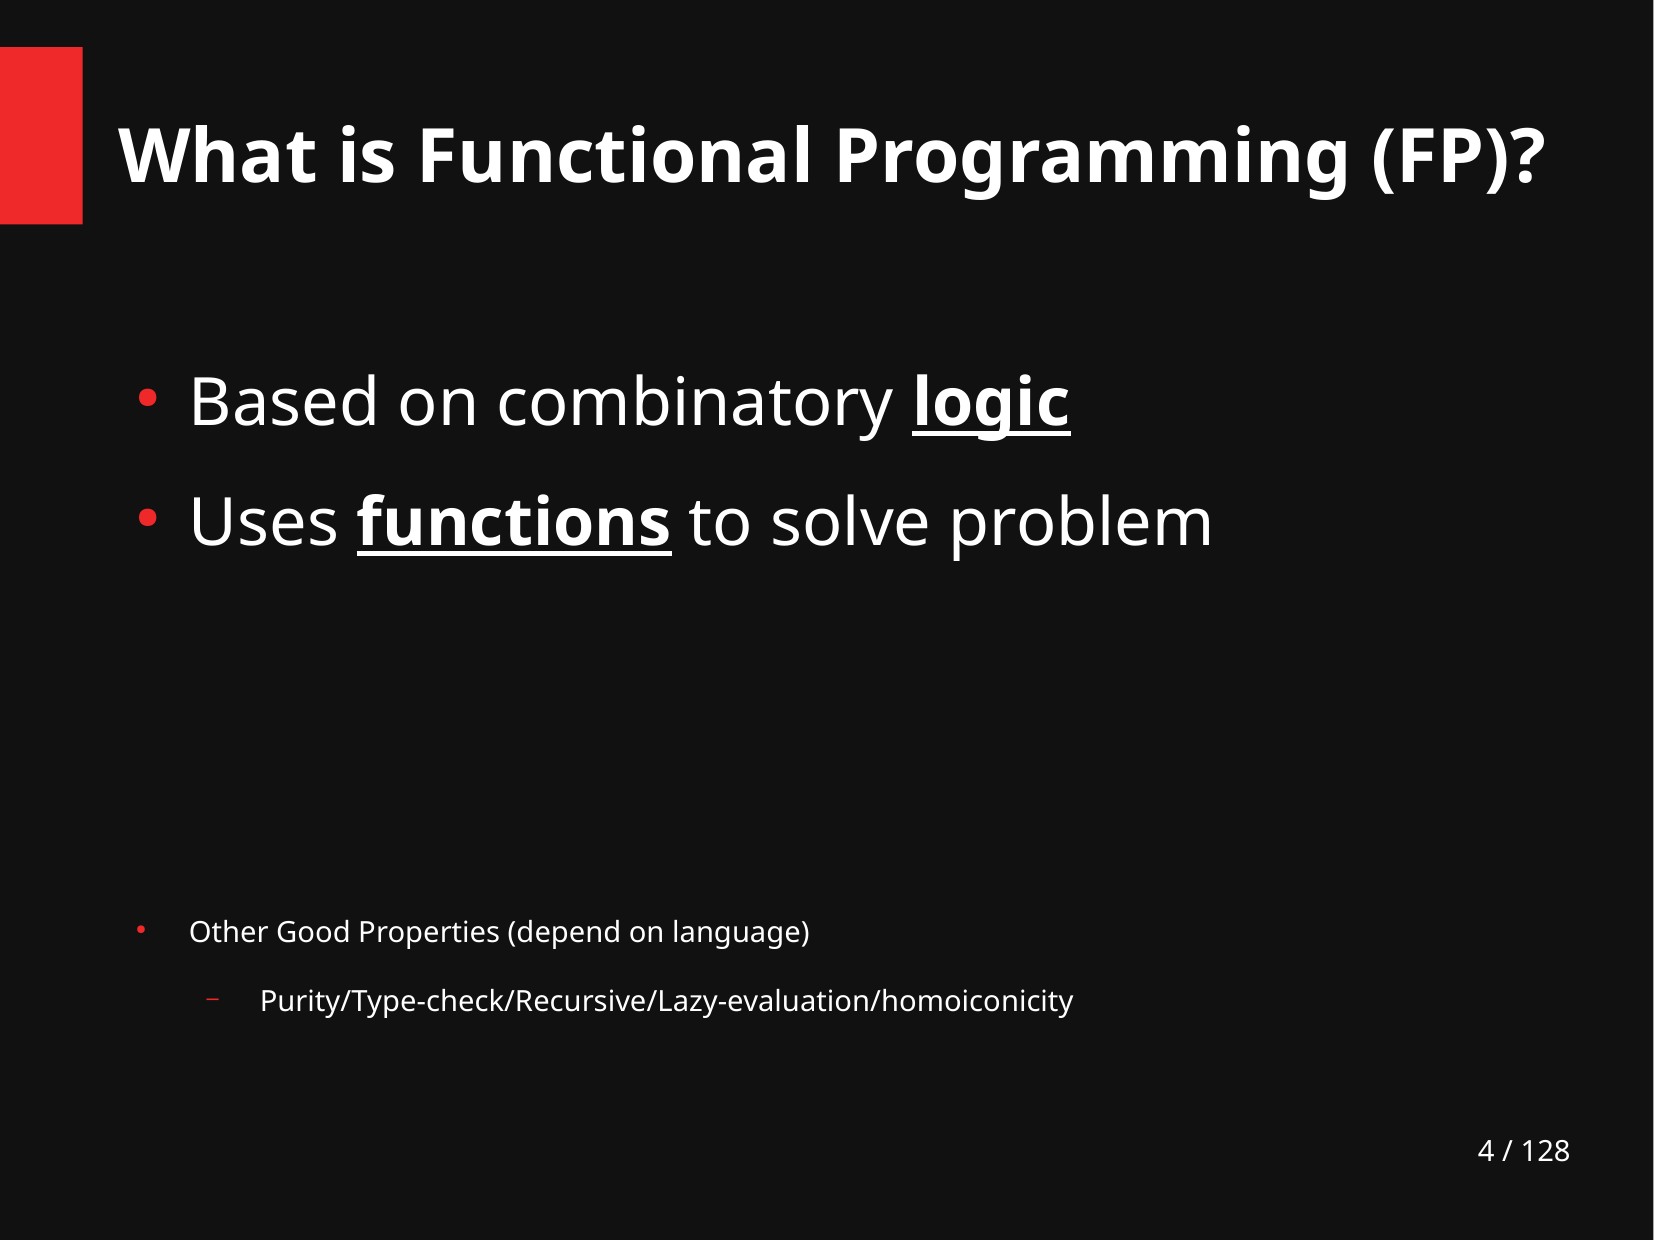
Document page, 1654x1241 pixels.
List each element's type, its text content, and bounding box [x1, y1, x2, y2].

title What is Functional Programming (FP)? [118, 49, 1571, 257]
list Based on combinatory logic Uses functions to solve problem Other Good Properties (depend on language) Purity/Type-check/Recursive/Lazy-evaluation/homoiconicity [118, 354, 1536, 1074]
